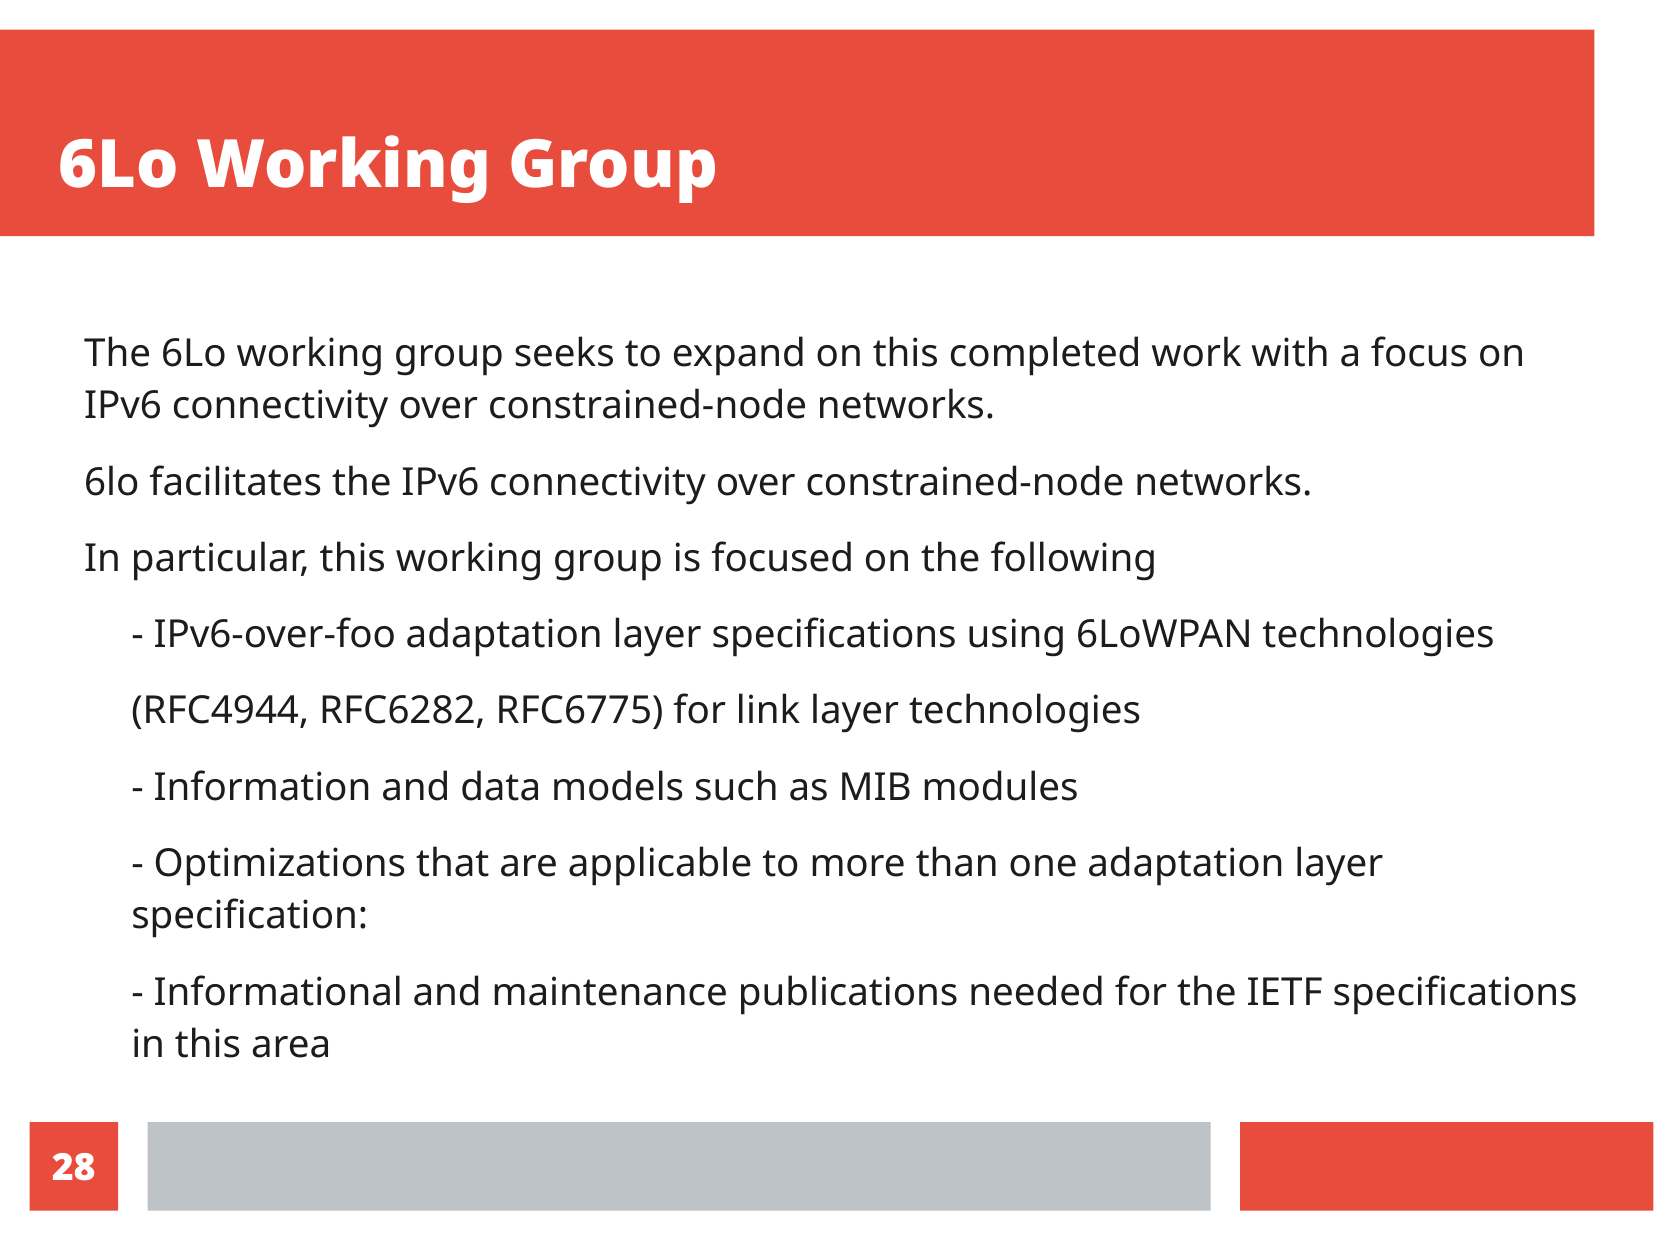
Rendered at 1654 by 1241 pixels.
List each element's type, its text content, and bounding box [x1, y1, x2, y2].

list The 6Lo working group seeks to expand on this completed work with a focus on IPv6 connectivity over constrained-node networks. 6lo facilitates the IPv6 connectivity over constrained-node networks. In particular, this working group is focused on the following - IPv6-over-foo adaptation layer specifications using 6LoWPAN technologies (RFC4944, RFC6282, RFC6775) for link layer technologies - Information and data models such as MIB modules - Optimizations that are applicable to more than one adaptation layer specification: - Informational and maintenance publications needed for the IETF specifications in this area [84, 324, 1591, 1093]
title 6Lo Working Group [59, 59, 1595, 207]
